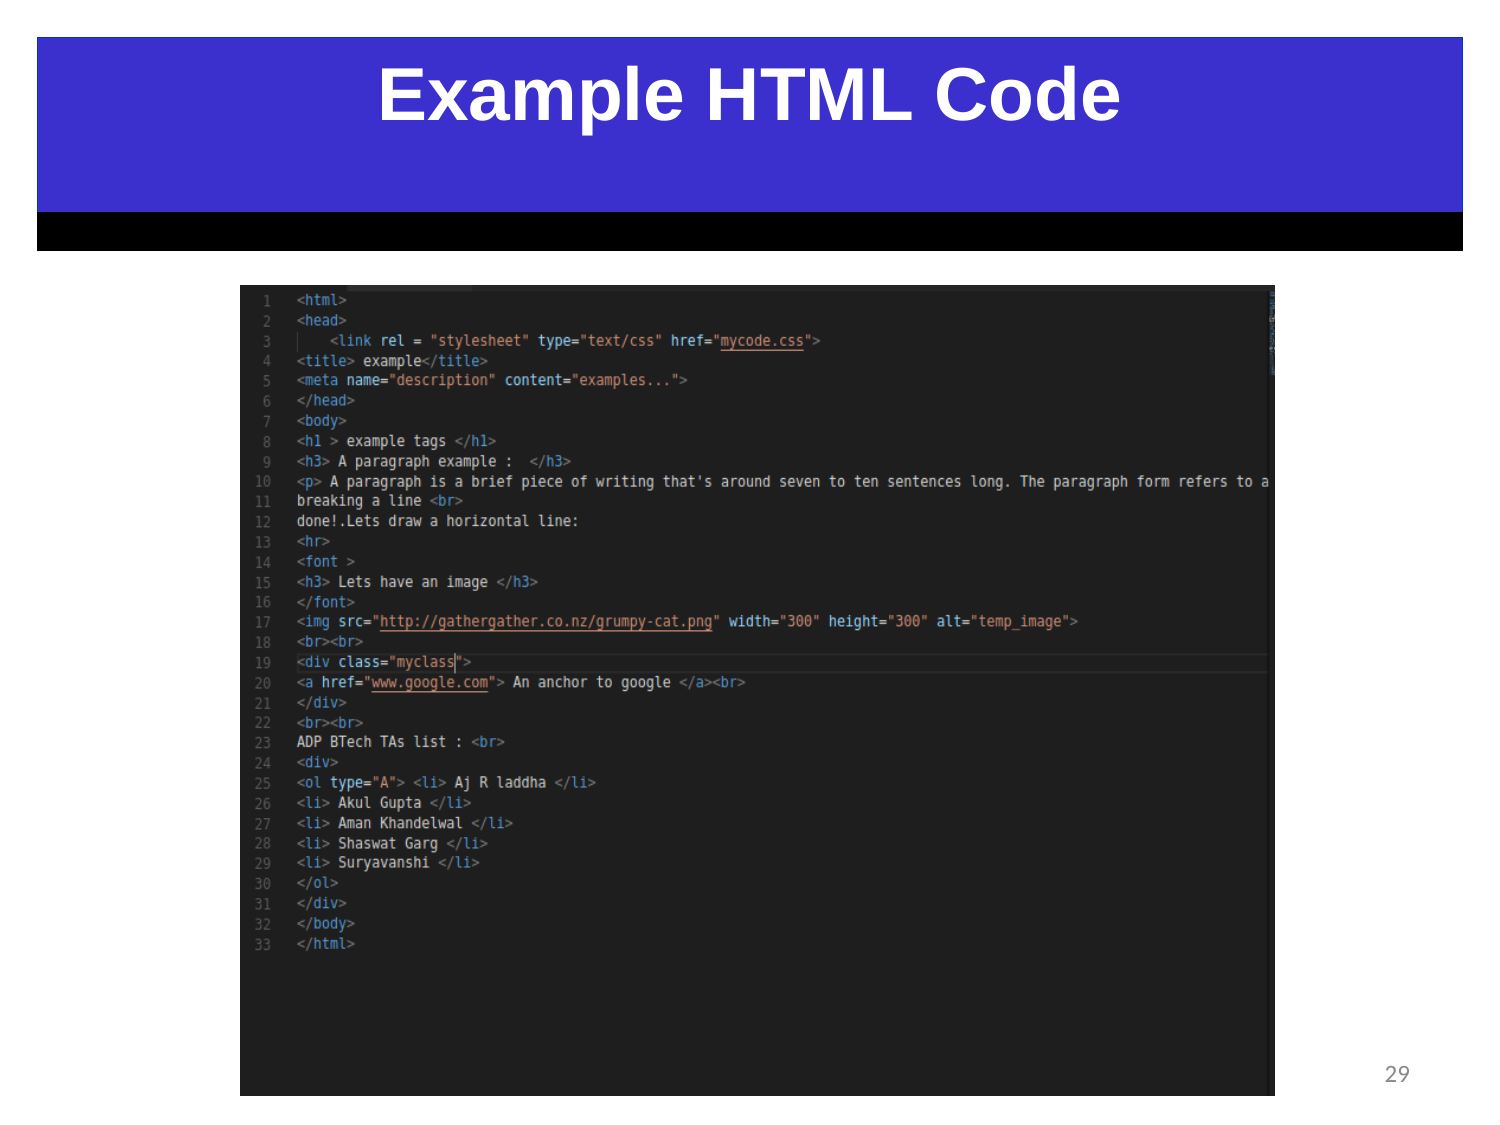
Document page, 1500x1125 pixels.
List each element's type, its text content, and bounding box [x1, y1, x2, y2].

list Example HTML Code [50, 37, 1450, 213]
picture [240, 285, 1275, 1096]
text_box <number> [1074, 1042, 1426, 1103]
